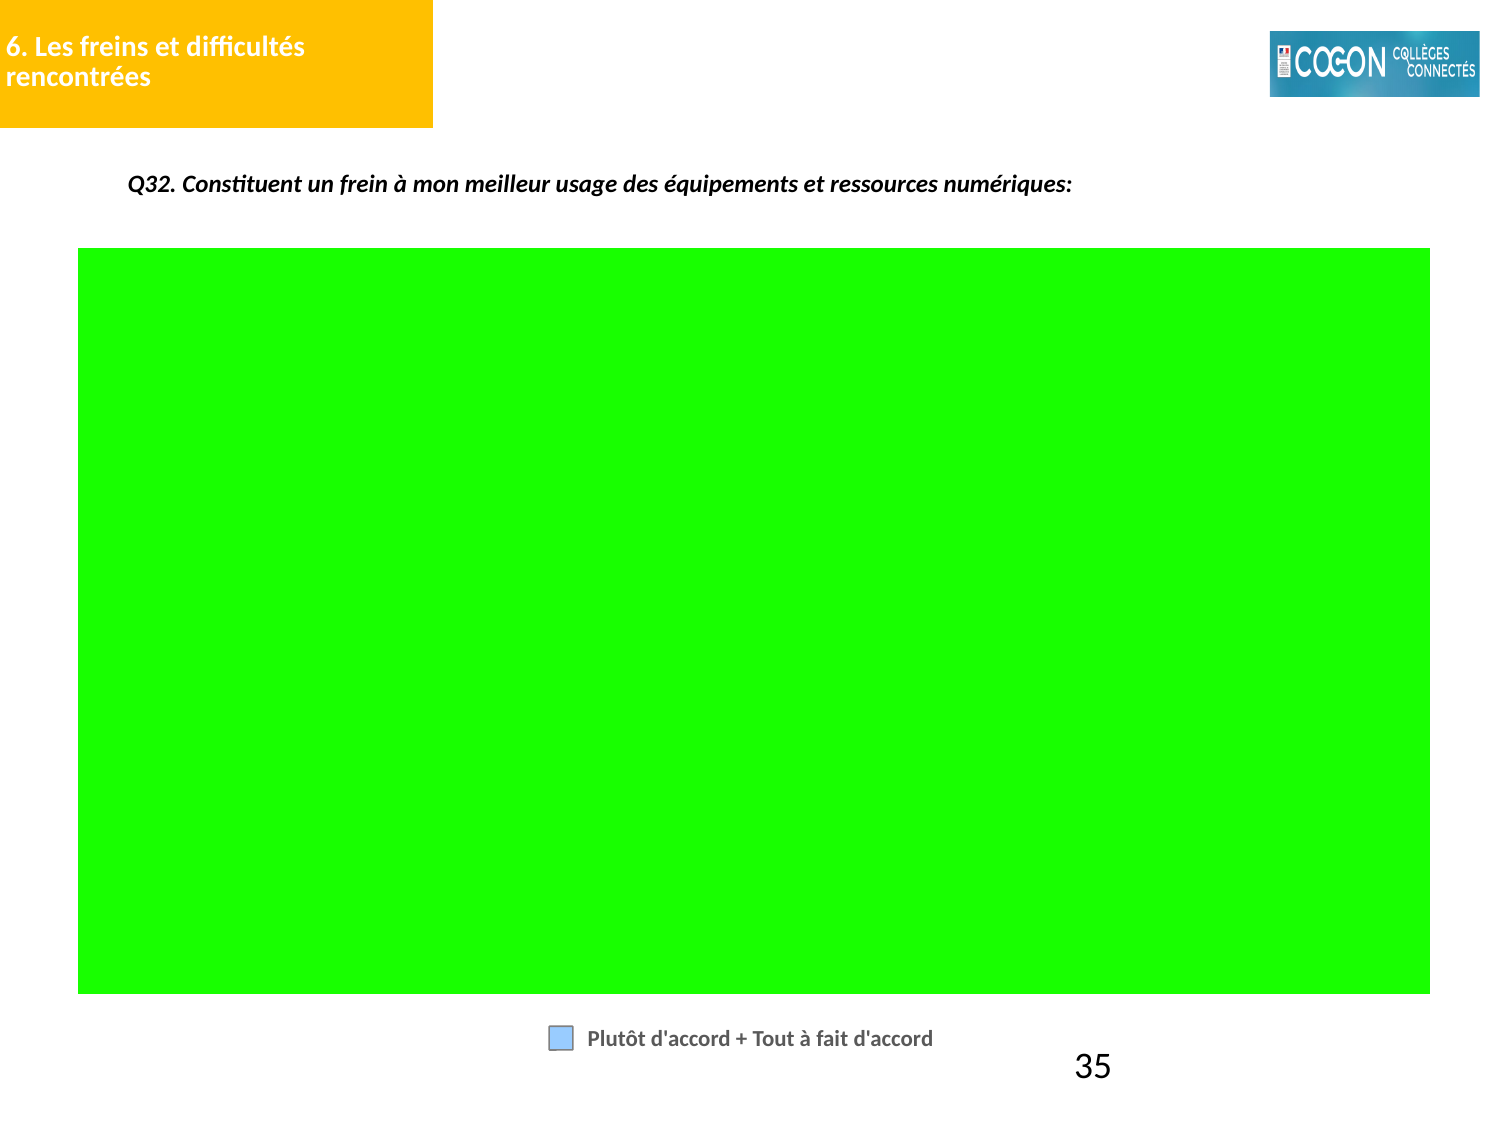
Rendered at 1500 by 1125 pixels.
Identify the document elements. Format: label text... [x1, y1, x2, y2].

text_box Plutôt d'accord + Tout à fait d'accord [572, 1020, 1028, 1051]
text_box <numéro> [1059, 1042, 1397, 1103]
text_box 6. Les freins et difficultés rencontrées [0, 0, 433, 128]
picture [1269, 31, 1480, 97]
text_box Q32. Constituent un frein à mon meilleur usage des équipements et ressources numériques: [112, 166, 1407, 209]
text_box [549, 1026, 572, 1051]
picture [78, 248, 1430, 994]
